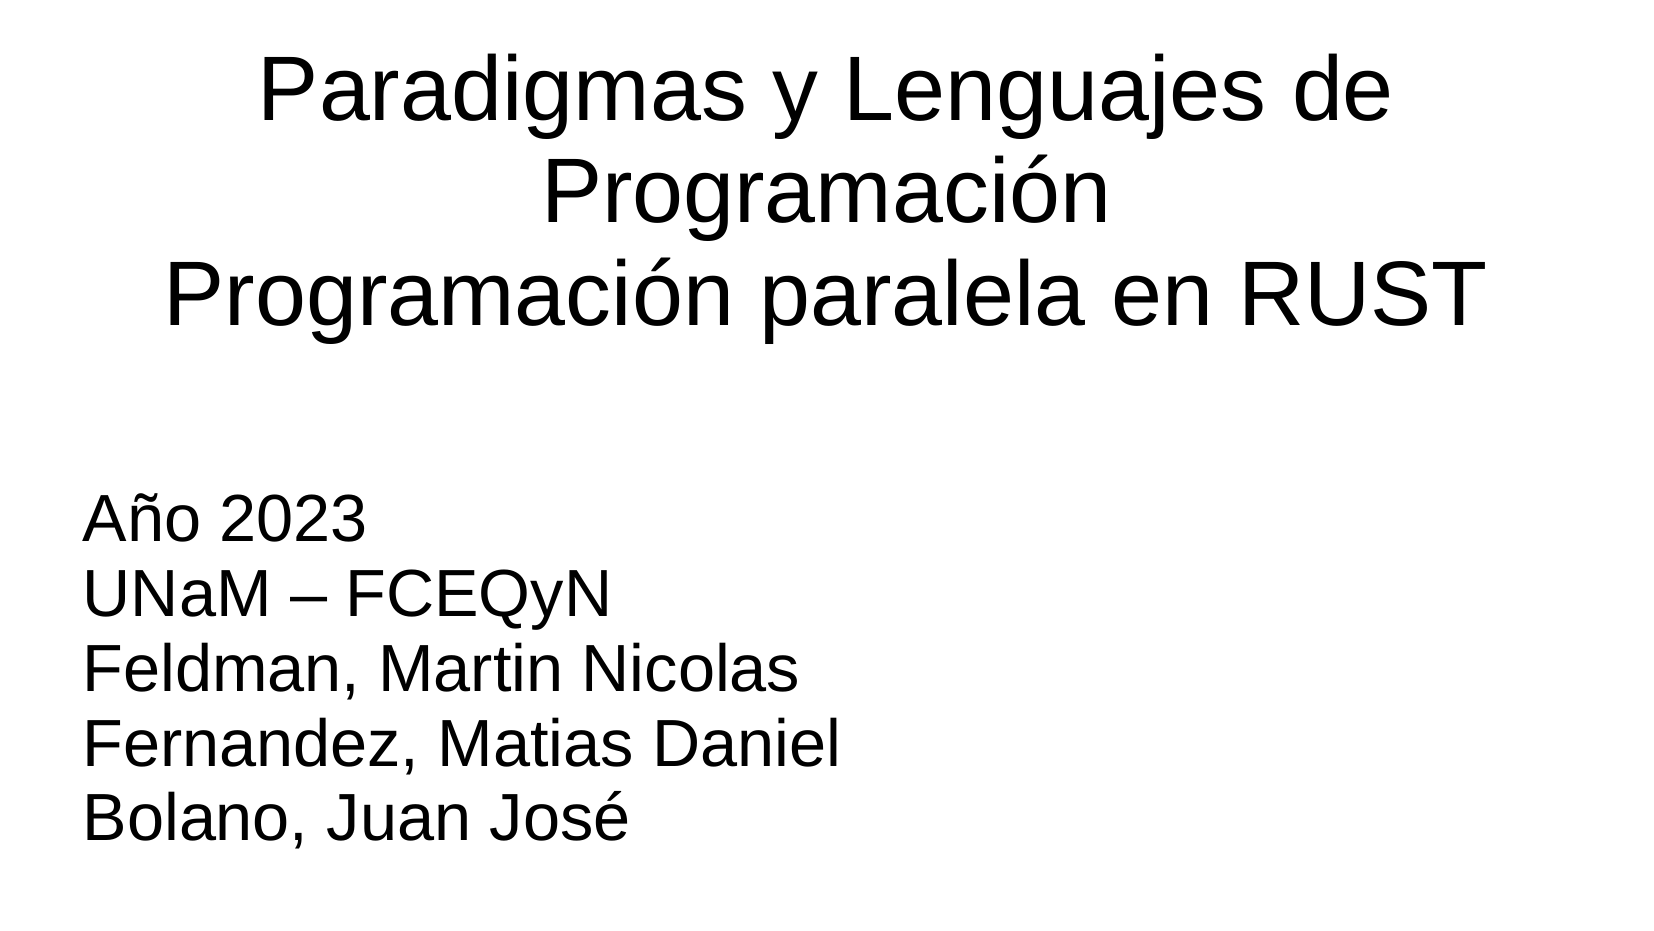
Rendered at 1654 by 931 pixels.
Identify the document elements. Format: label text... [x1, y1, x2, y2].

title Paradigmas y Lenguajes de Programación Programación paralela en RUST [82, 37, 1571, 217]
subtitle Año 2023 UNaM – FCEQyN Feldman, Martin Nicolas Fernandez, Matias Daniel Bolano, Juan José [82, 217, 1571, 856]
